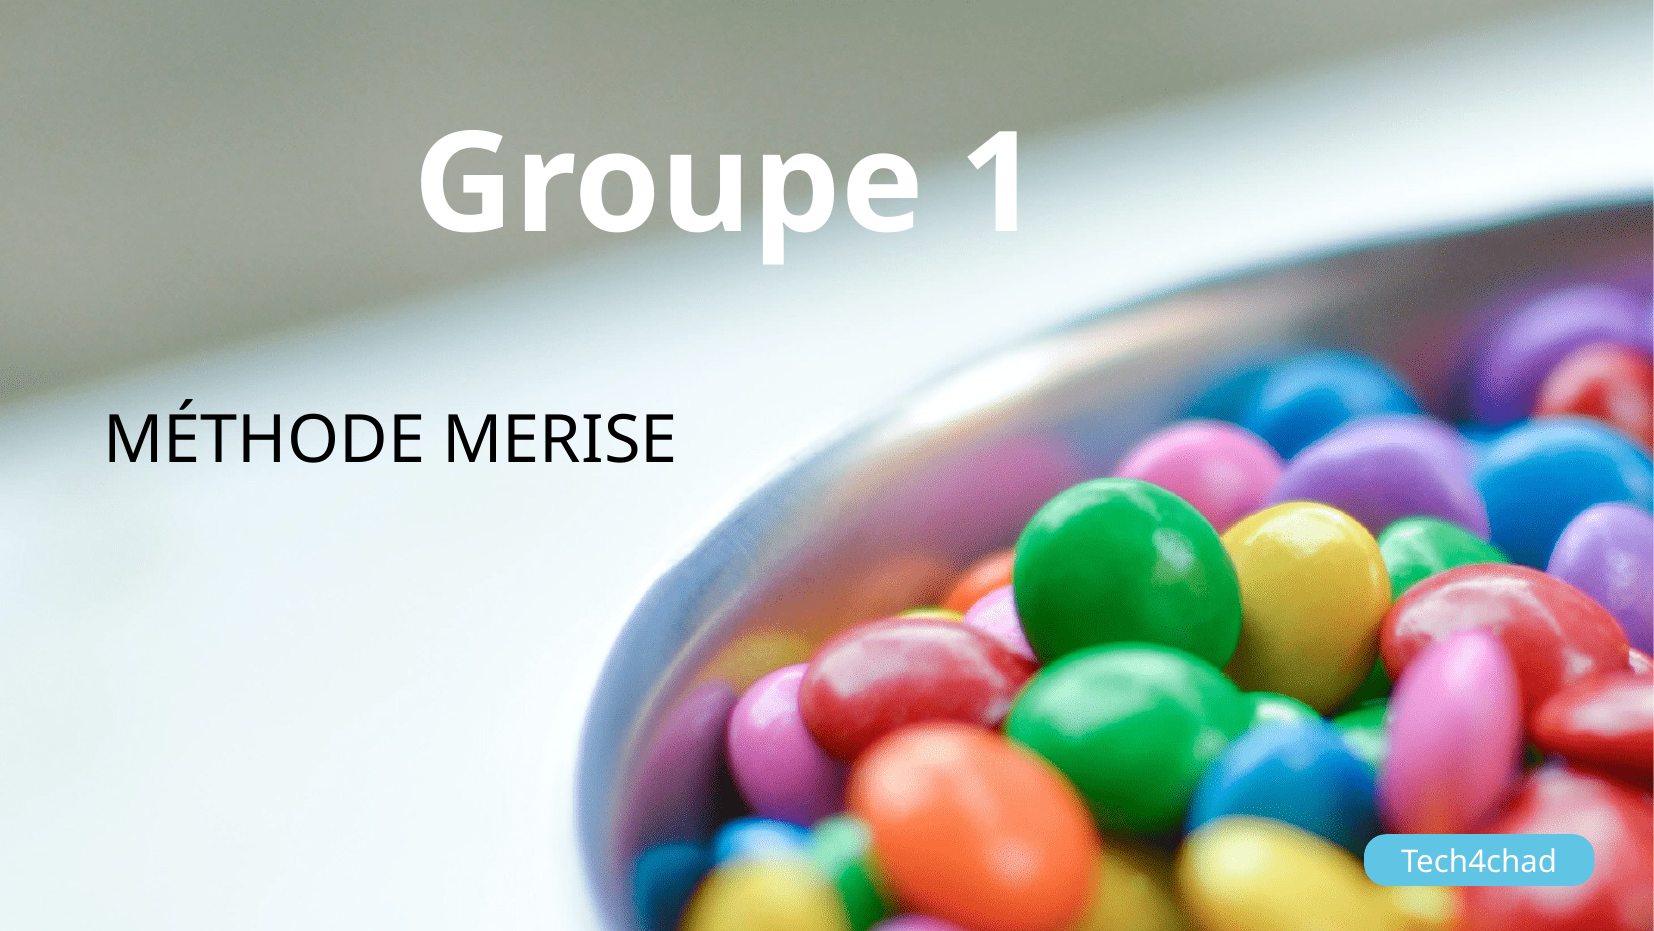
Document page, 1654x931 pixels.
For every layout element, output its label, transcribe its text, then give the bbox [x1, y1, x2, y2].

text_box MÉTHODE MERISE [88, 383, 739, 565]
text_box Tech4chad [1364, 834, 1595, 886]
title Groupe 1 [413, 29, 1270, 325]
picture [0, 0, 1654, 931]
